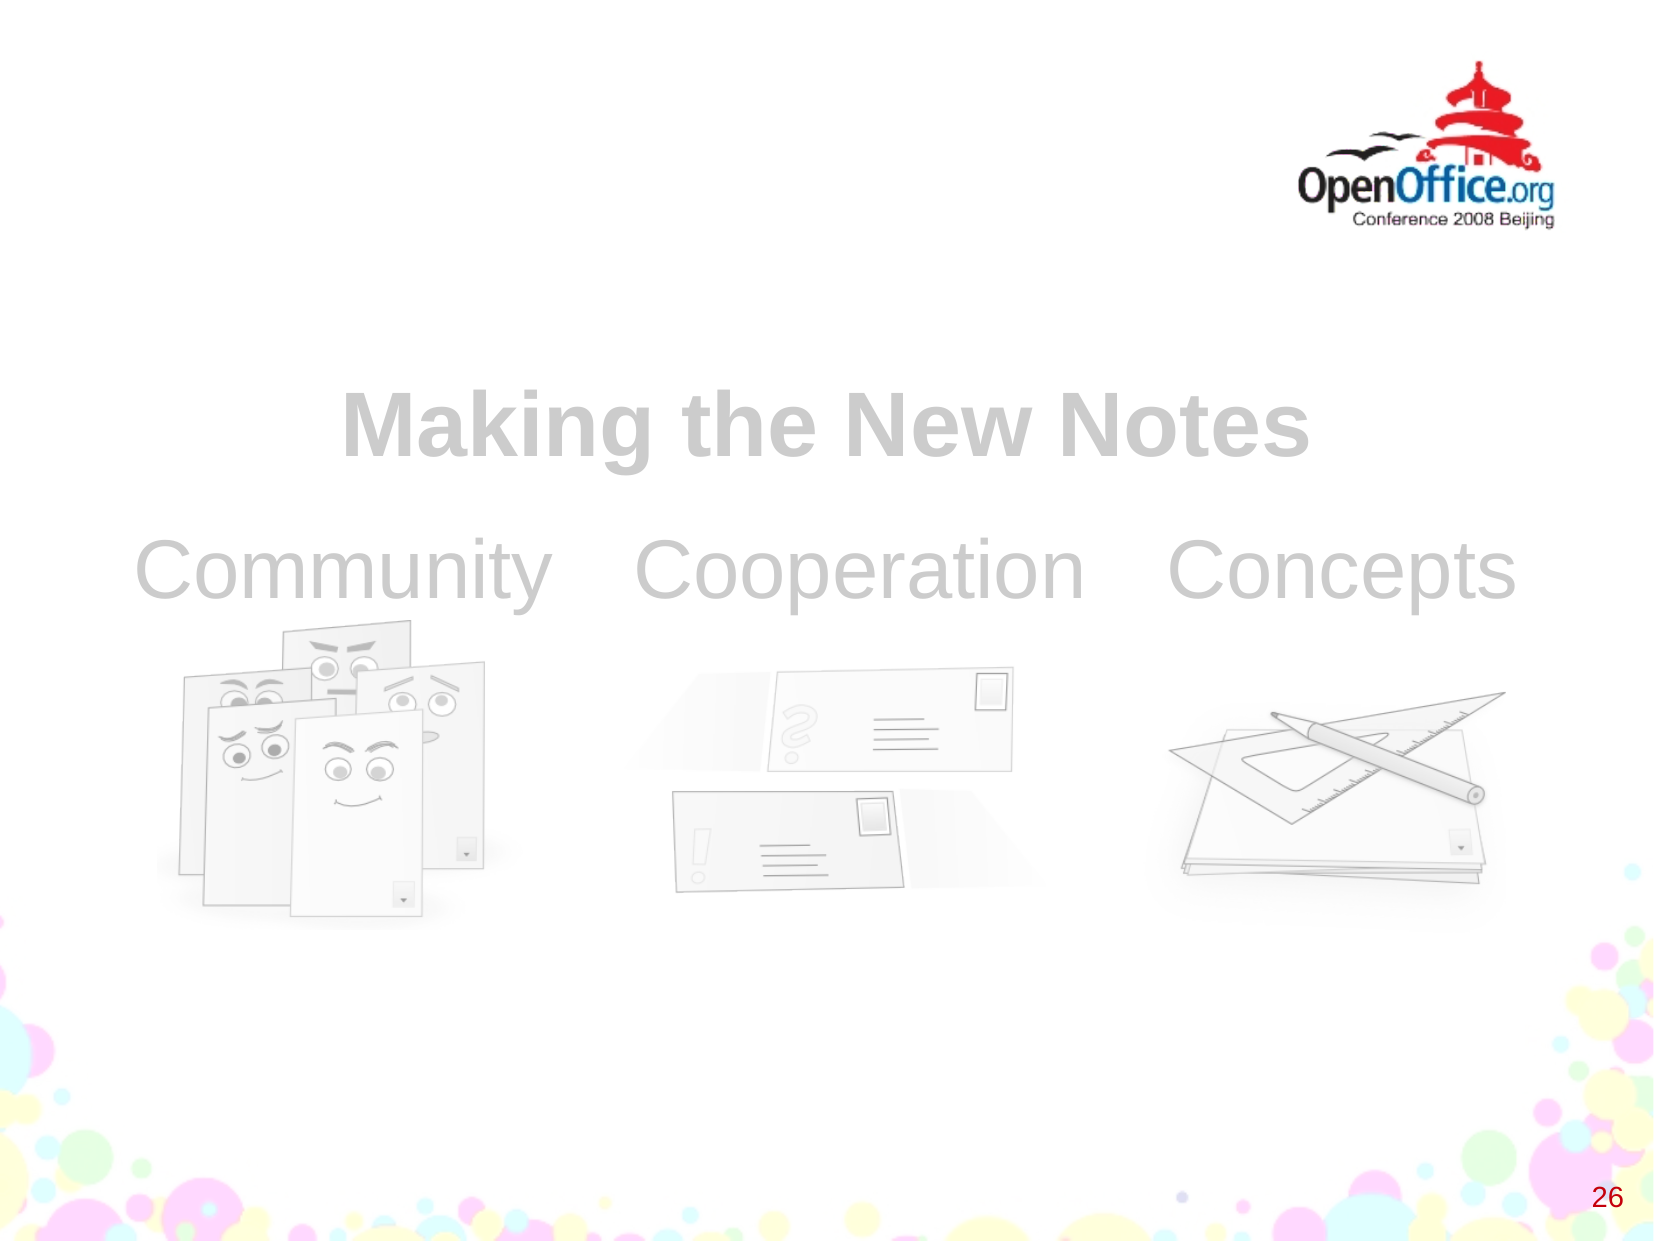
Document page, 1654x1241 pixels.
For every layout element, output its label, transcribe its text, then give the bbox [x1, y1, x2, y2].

picture [157, 620, 526, 930]
picture [1285, 51, 1569, 250]
text_box Cooperation [561, 500, 1160, 594]
text_box Concepts [1160, 500, 1534, 594]
title Making the New Notes [82, 347, 1571, 450]
text_box Community [118, 500, 561, 594]
picture [624, 625, 1046, 936]
picture [1141, 635, 1506, 945]
